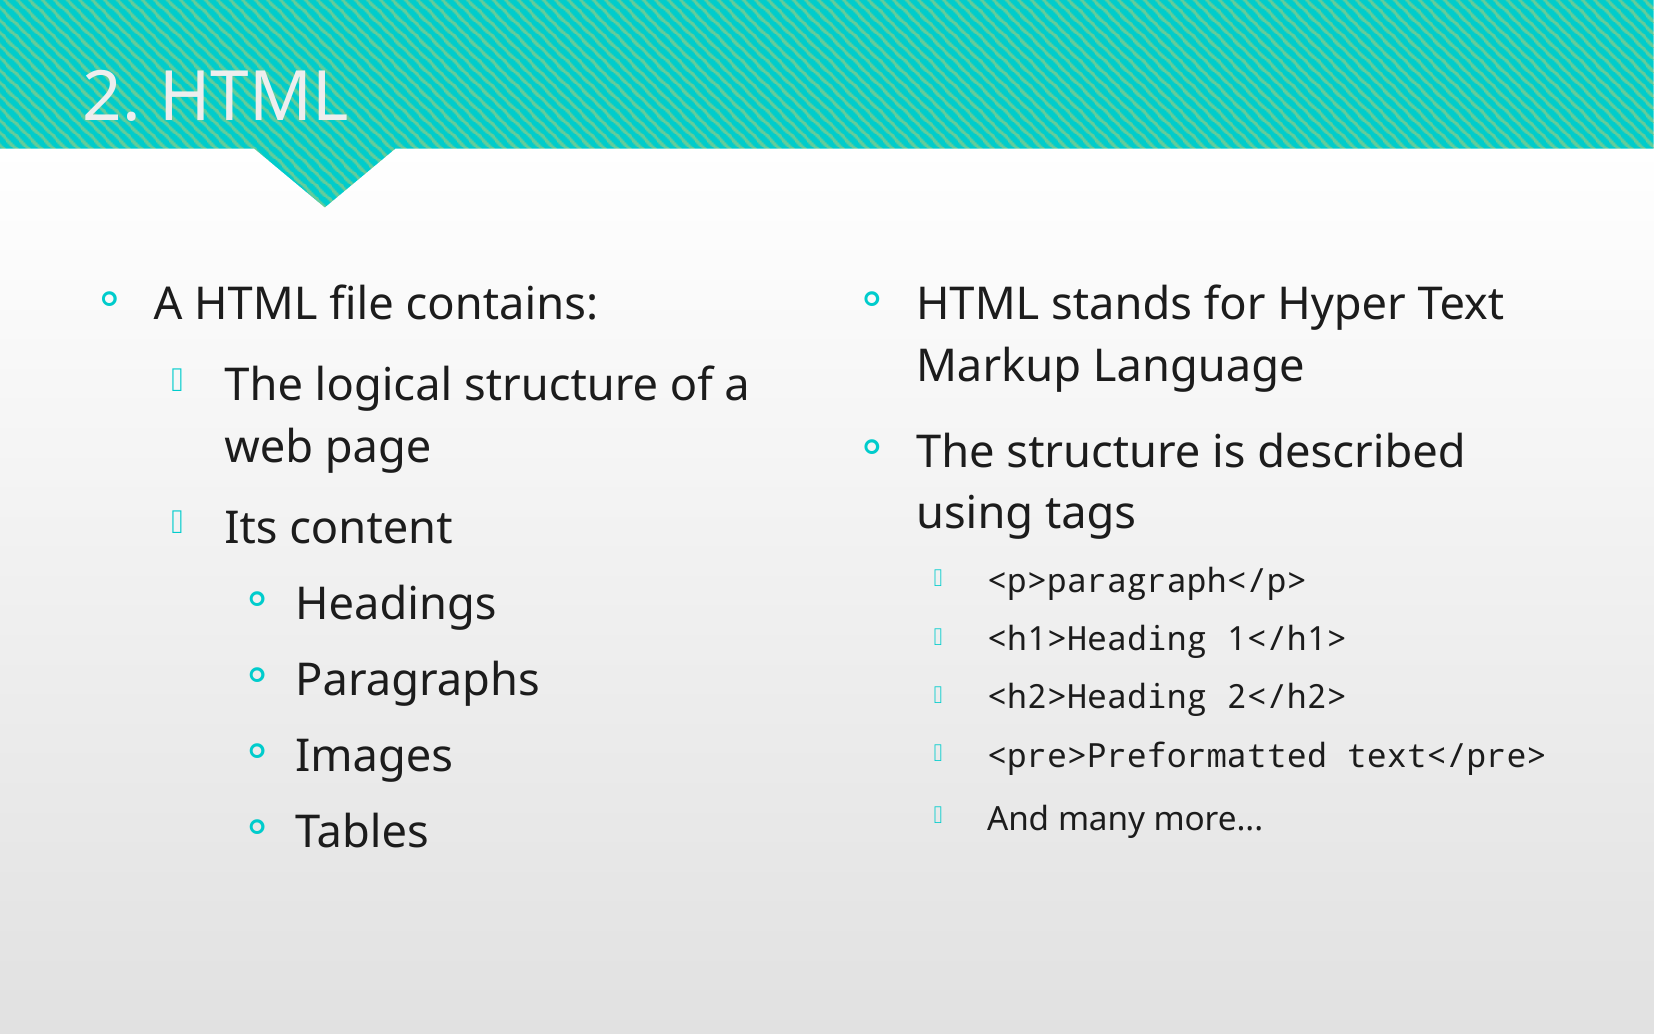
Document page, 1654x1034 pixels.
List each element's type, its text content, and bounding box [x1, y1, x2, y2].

picture [0, 0, 1654, 149]
title 2. HTML [82, 6, 1571, 180]
picture [293, 180, 356, 206]
list HTML stands for Hyper Text Markup Language The structure is described using tags <p>paragraph</p> <h1>Heading 1</h1> <h2>Heading 2</h2> <pre>Preformatted text</pre> And many more... [845, 271, 1572, 871]
list A HTML file contains: The logical structure of a web page Its content Headings Paragraphs Images Tables [82, 271, 809, 871]
